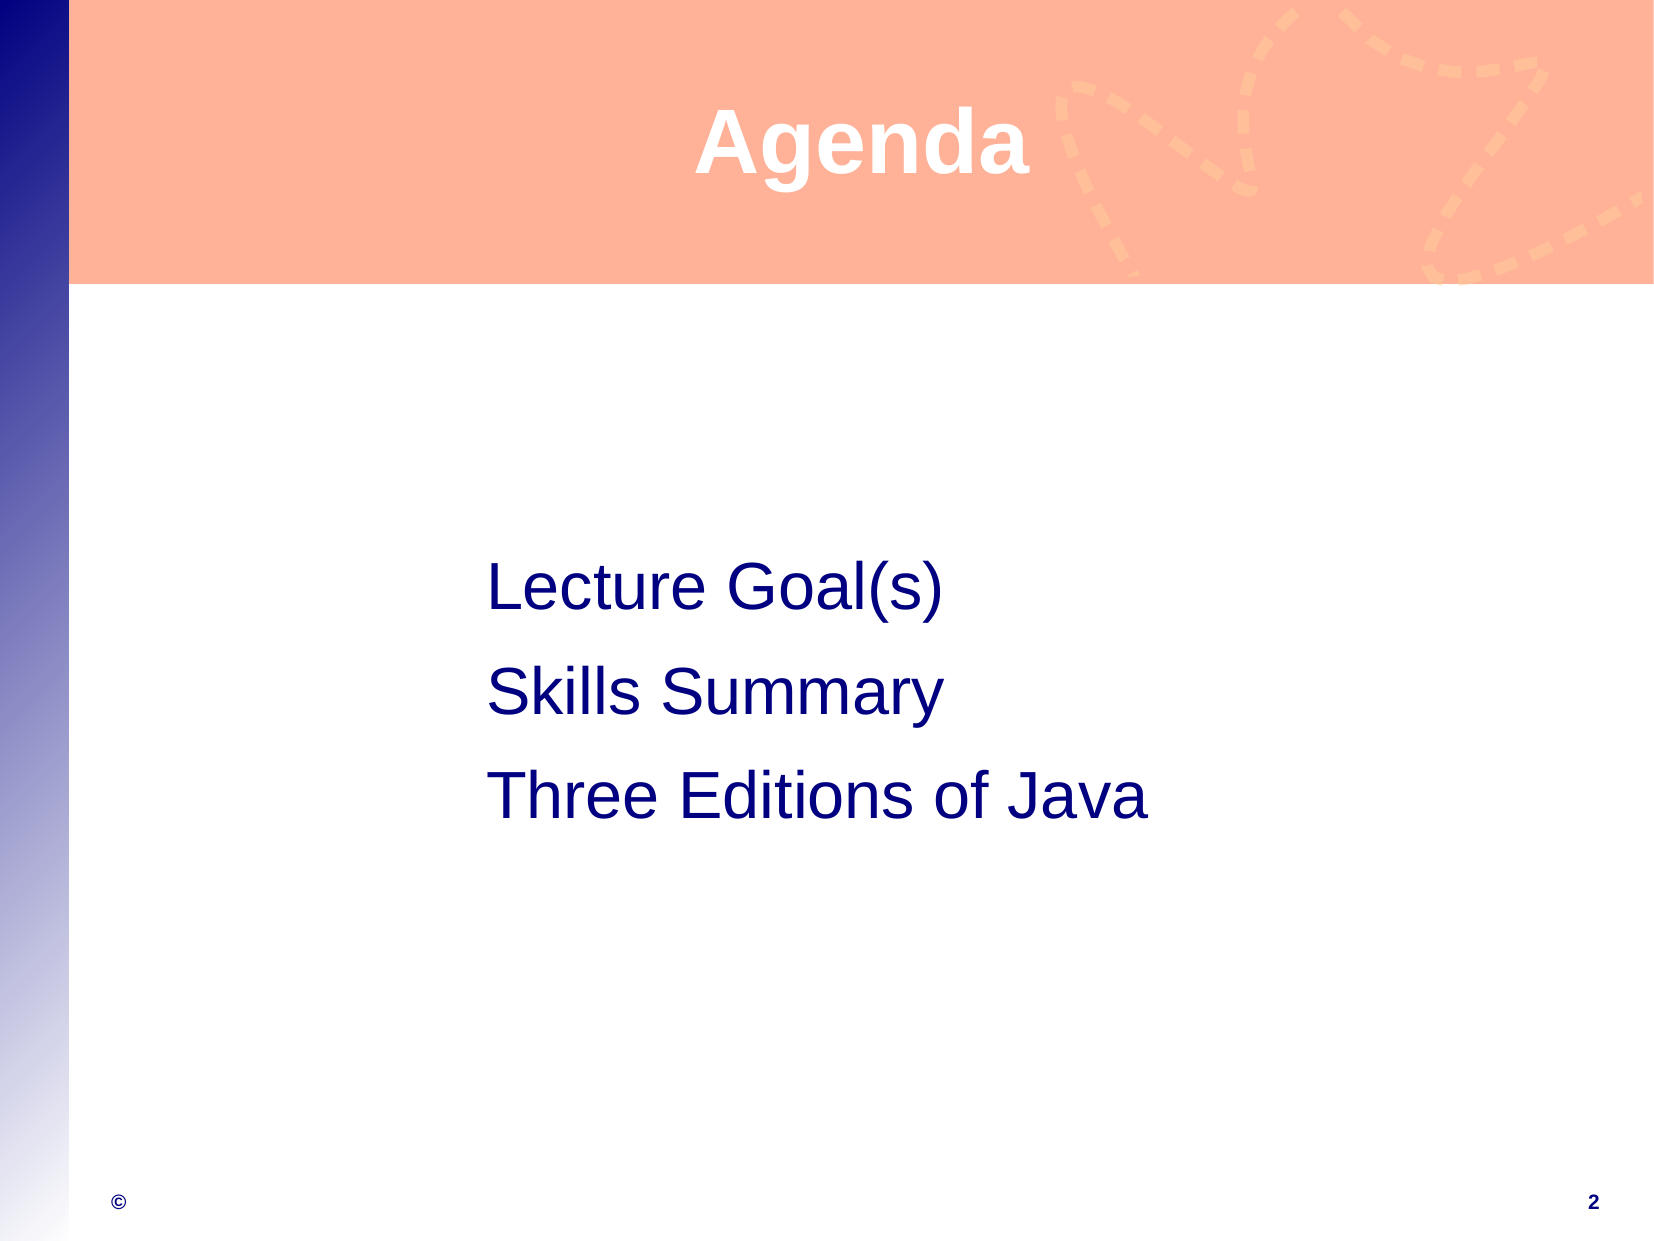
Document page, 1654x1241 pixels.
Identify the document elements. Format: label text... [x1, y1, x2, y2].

list Lecture Goal(s) Skills Summary Three Editions of Java [493, 549, 1230, 833]
title Agenda [70, 37, 1654, 246]
